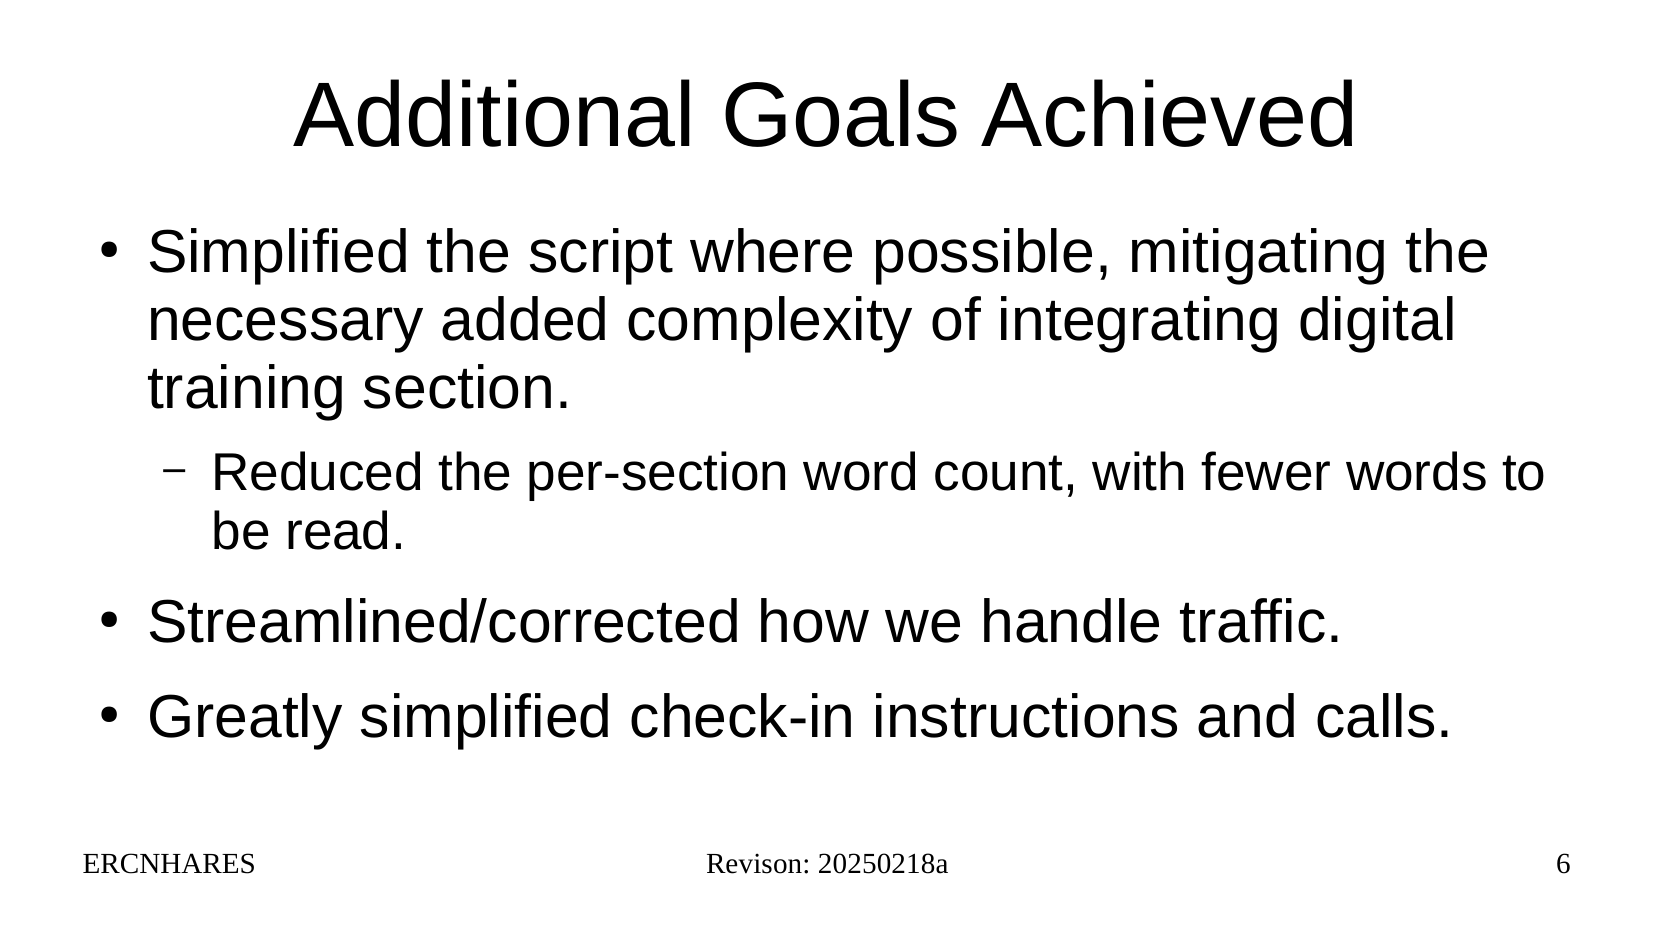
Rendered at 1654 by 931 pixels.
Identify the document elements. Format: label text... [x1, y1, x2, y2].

title Additional Goals Achieved [82, 37, 1571, 193]
list Simplified the script where possible, mitigating the necessary added complexity of integrating digital training section. Reduced the per-section word count, with fewer words to be read. Streamlined/corrected how we handle traffic. Greatly simplified check-in instructions and calls. [82, 217, 1571, 758]
